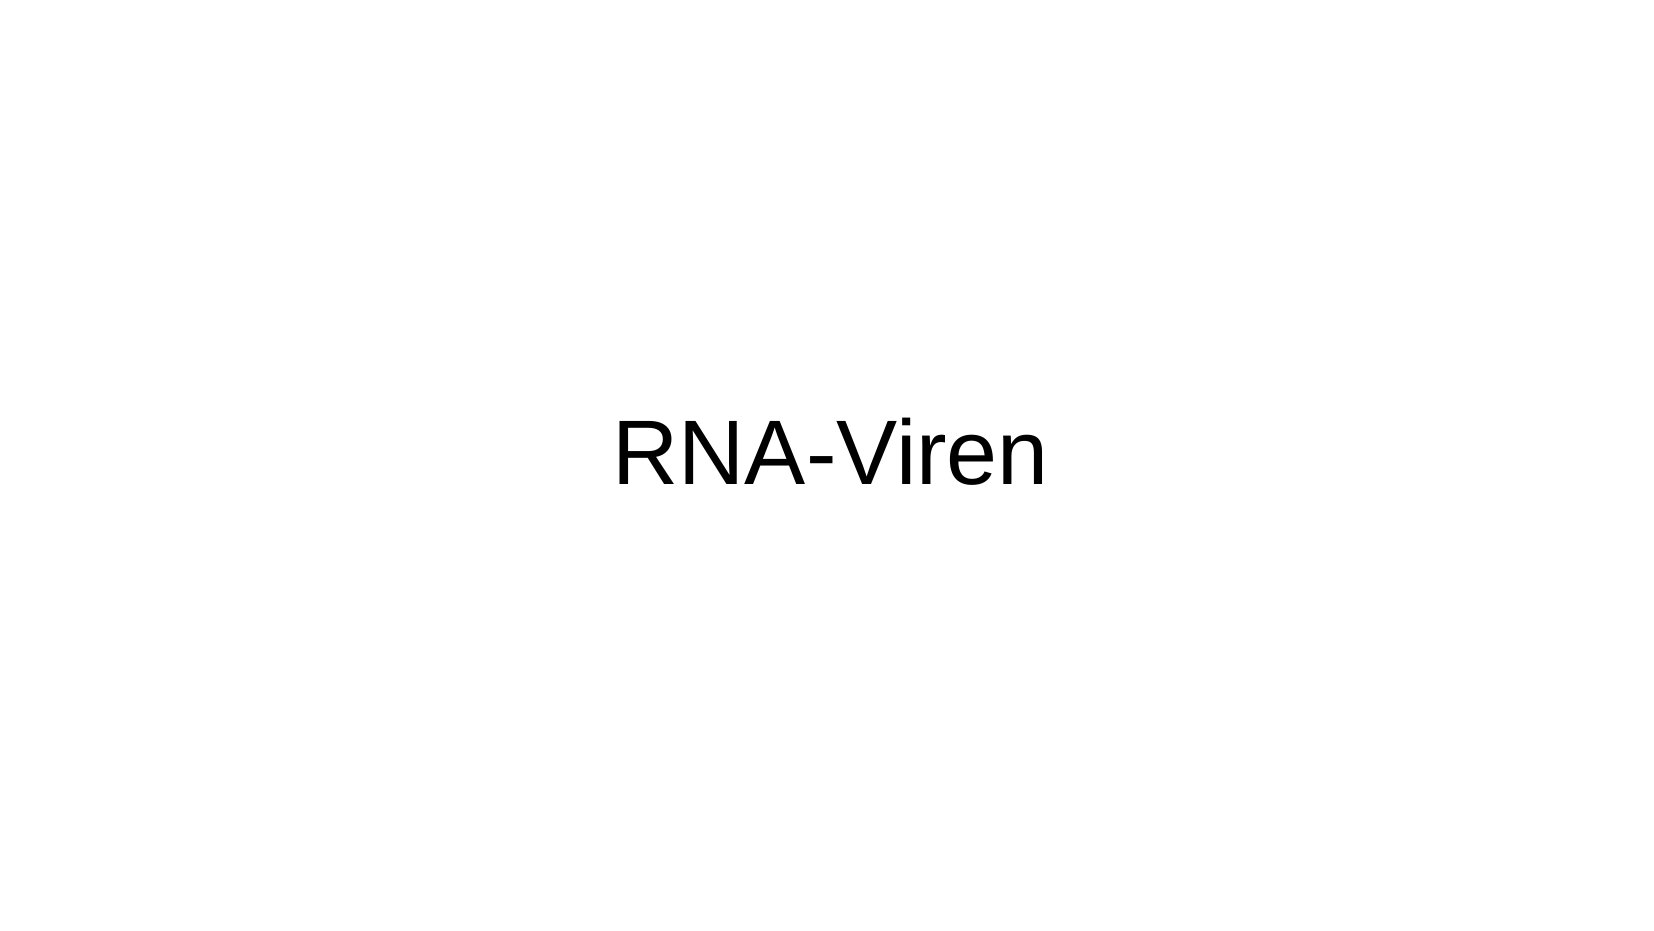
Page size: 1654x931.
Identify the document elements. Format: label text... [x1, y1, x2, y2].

title RNA-Viren [86, 375, 1576, 531]
